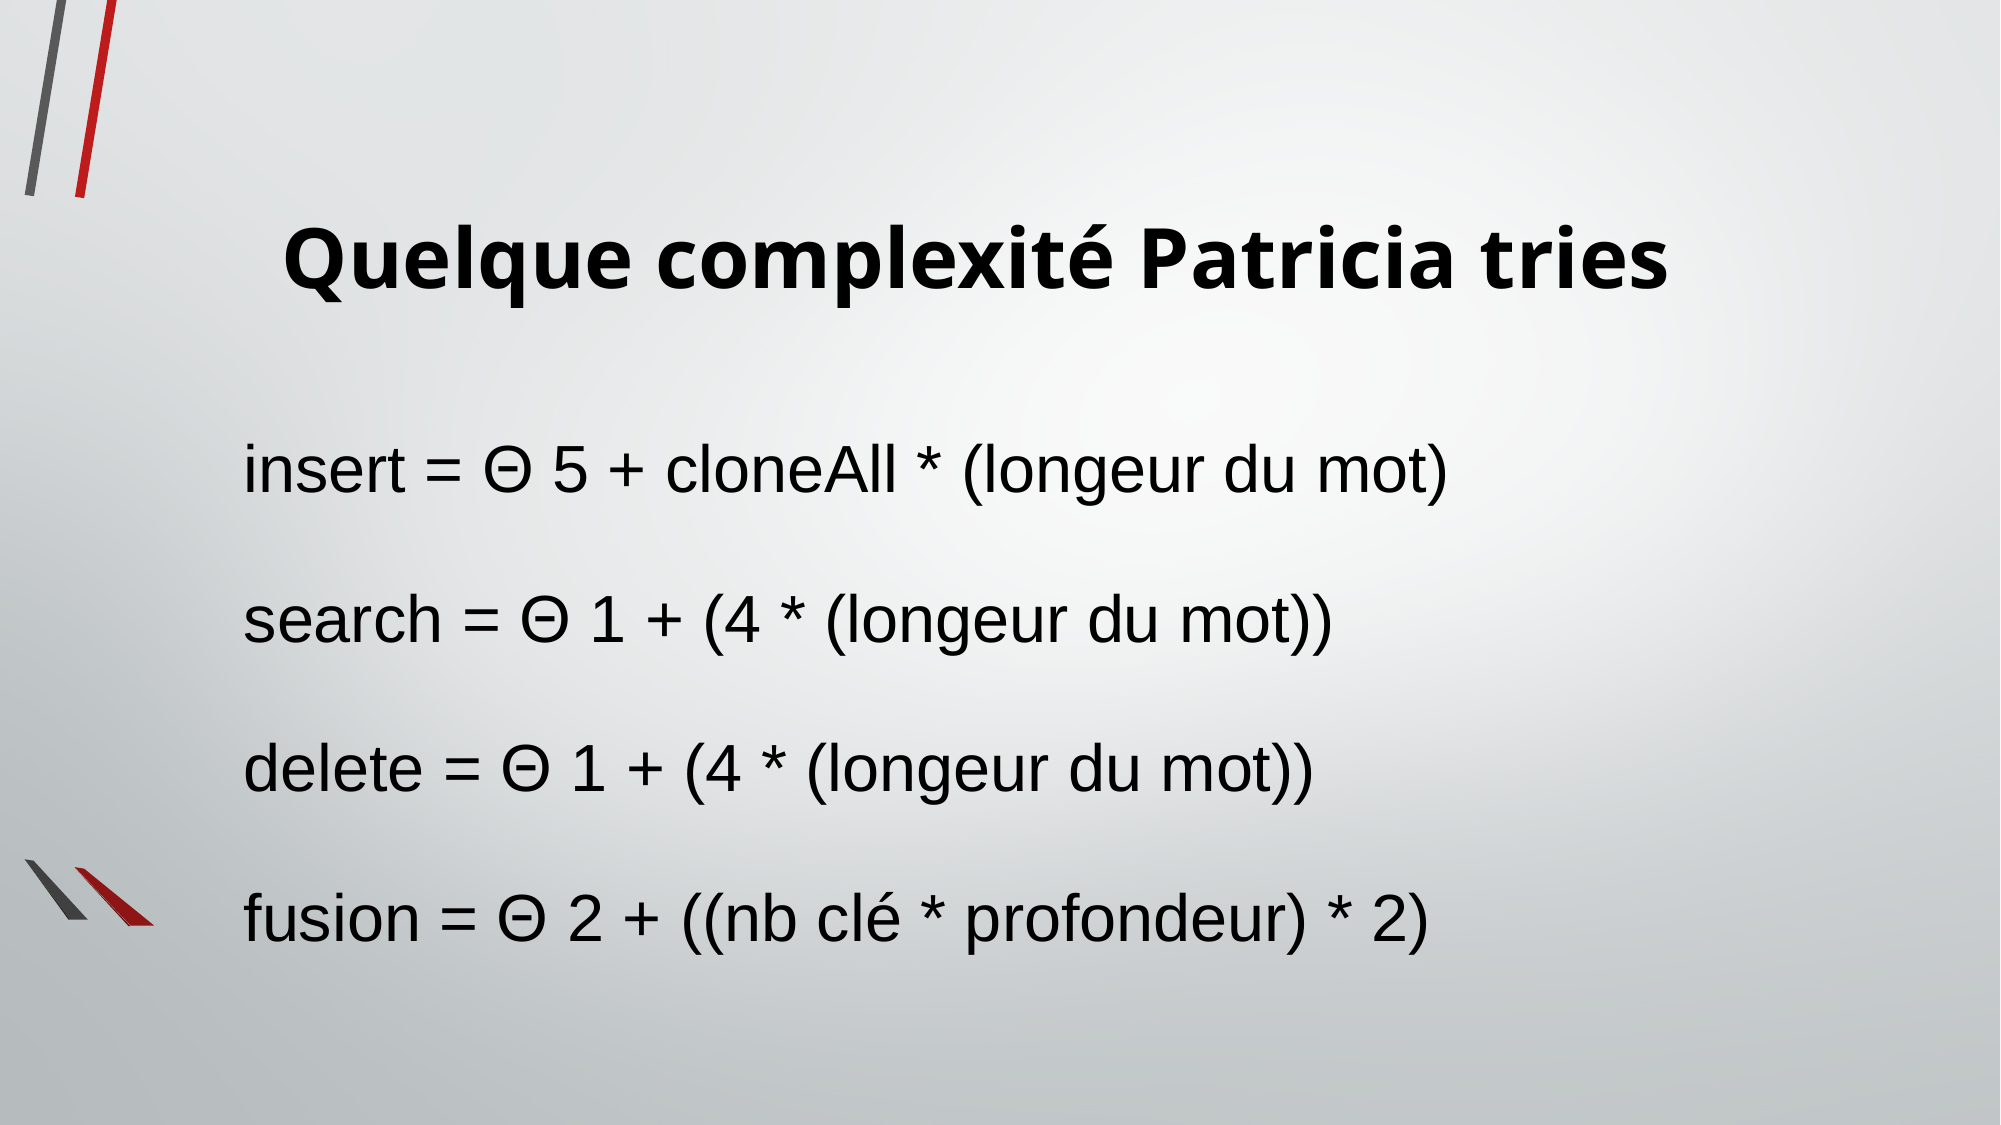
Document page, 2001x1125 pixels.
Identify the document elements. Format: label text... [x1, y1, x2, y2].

picture [0, 0, 2001, 1125]
subtitle insert = Θ 5 + cloneAll * (longeur du mot) search = Θ 1 + (4 * (longeur du mot)) delete = Θ 1 + (4 * (longeur du mot)) fusion = Θ 2 + ((nb clé * profondeur) * 2) [243, 432, 1887, 956]
title Quelque complexité Patricia tries [281, 112, 1850, 400]
